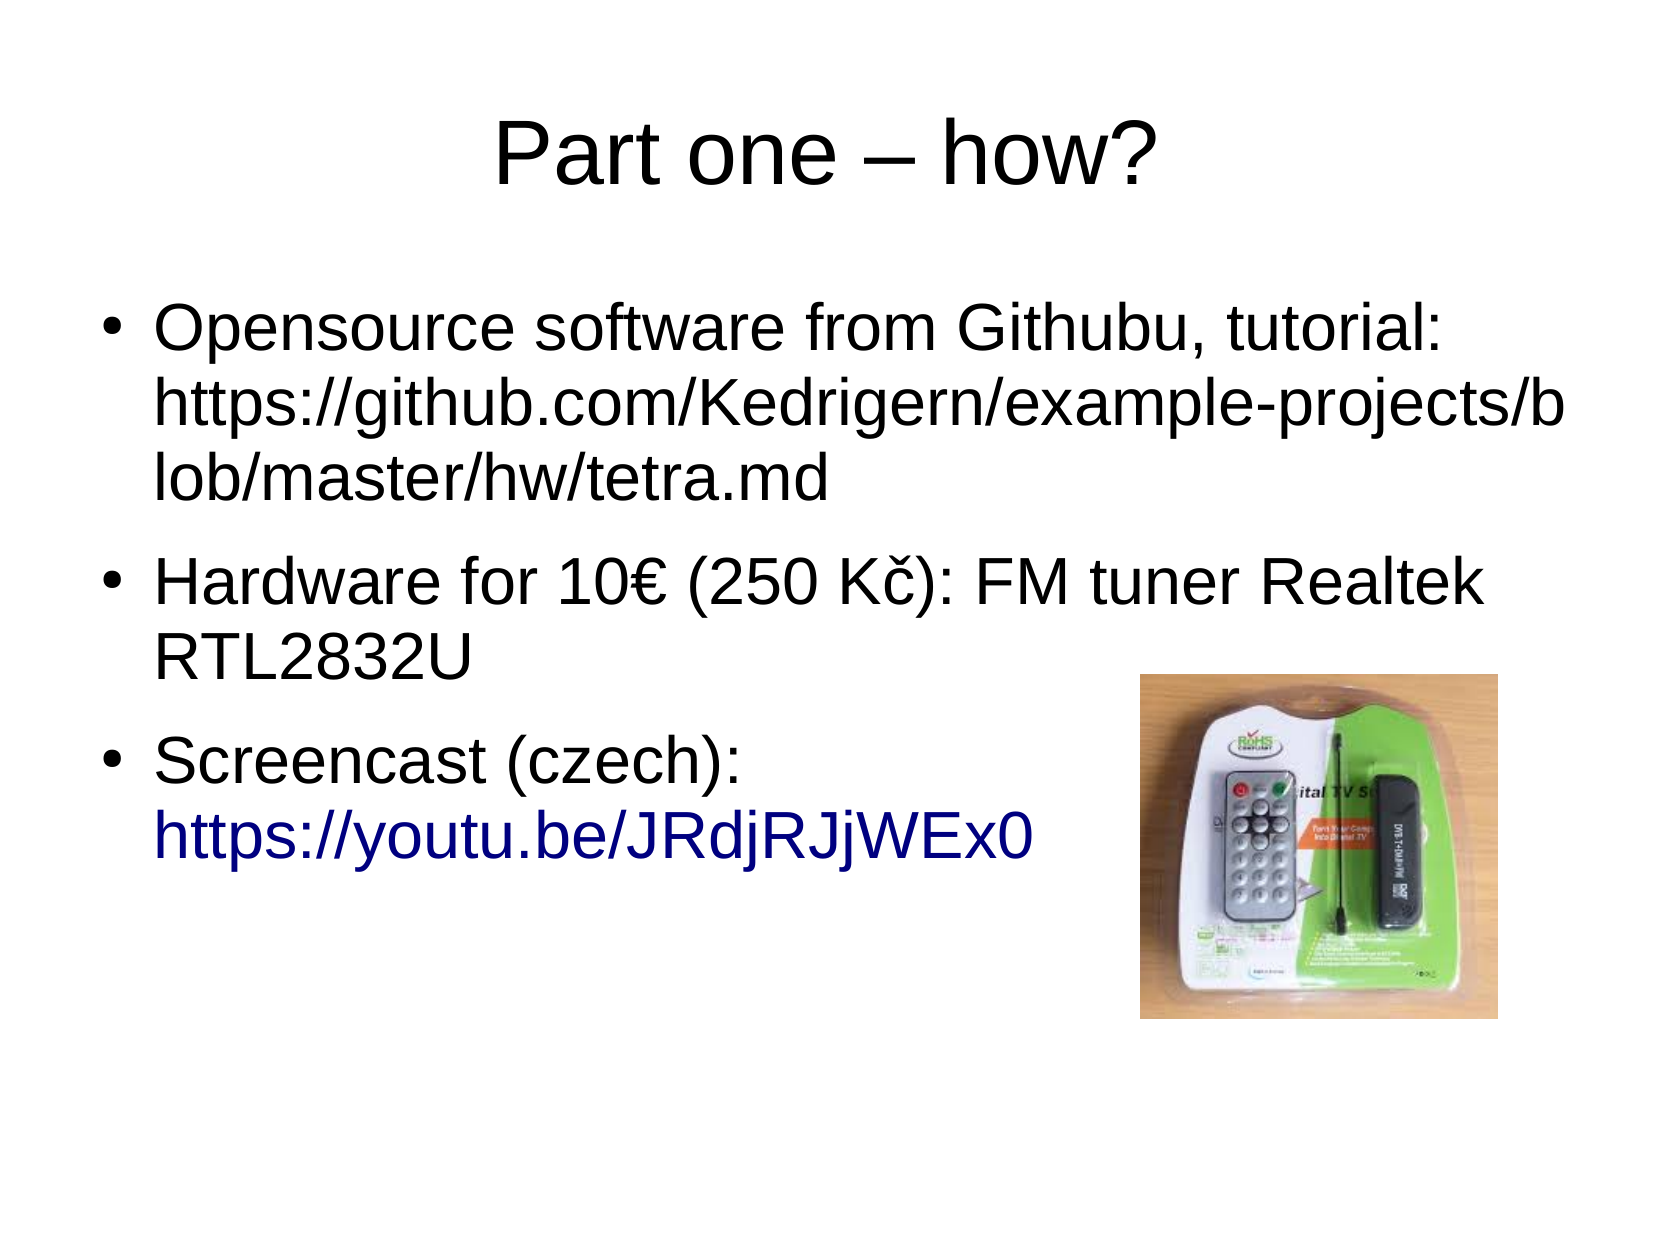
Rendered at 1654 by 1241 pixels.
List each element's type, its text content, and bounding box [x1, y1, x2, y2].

picture [1140, 674, 1498, 1019]
title Part one – how? [82, 49, 1571, 257]
list Opensource software from Githubu, tutorial: https://github.com/Kedrigern/example-projects/blob/master/hw/tetra.md Hardware for 10€ (250 Kč): FM tuner Realtek RTL2832U Screencast (czech): https://youtu.be/JRdjRJjWEx0 [82, 290, 1571, 1010]
